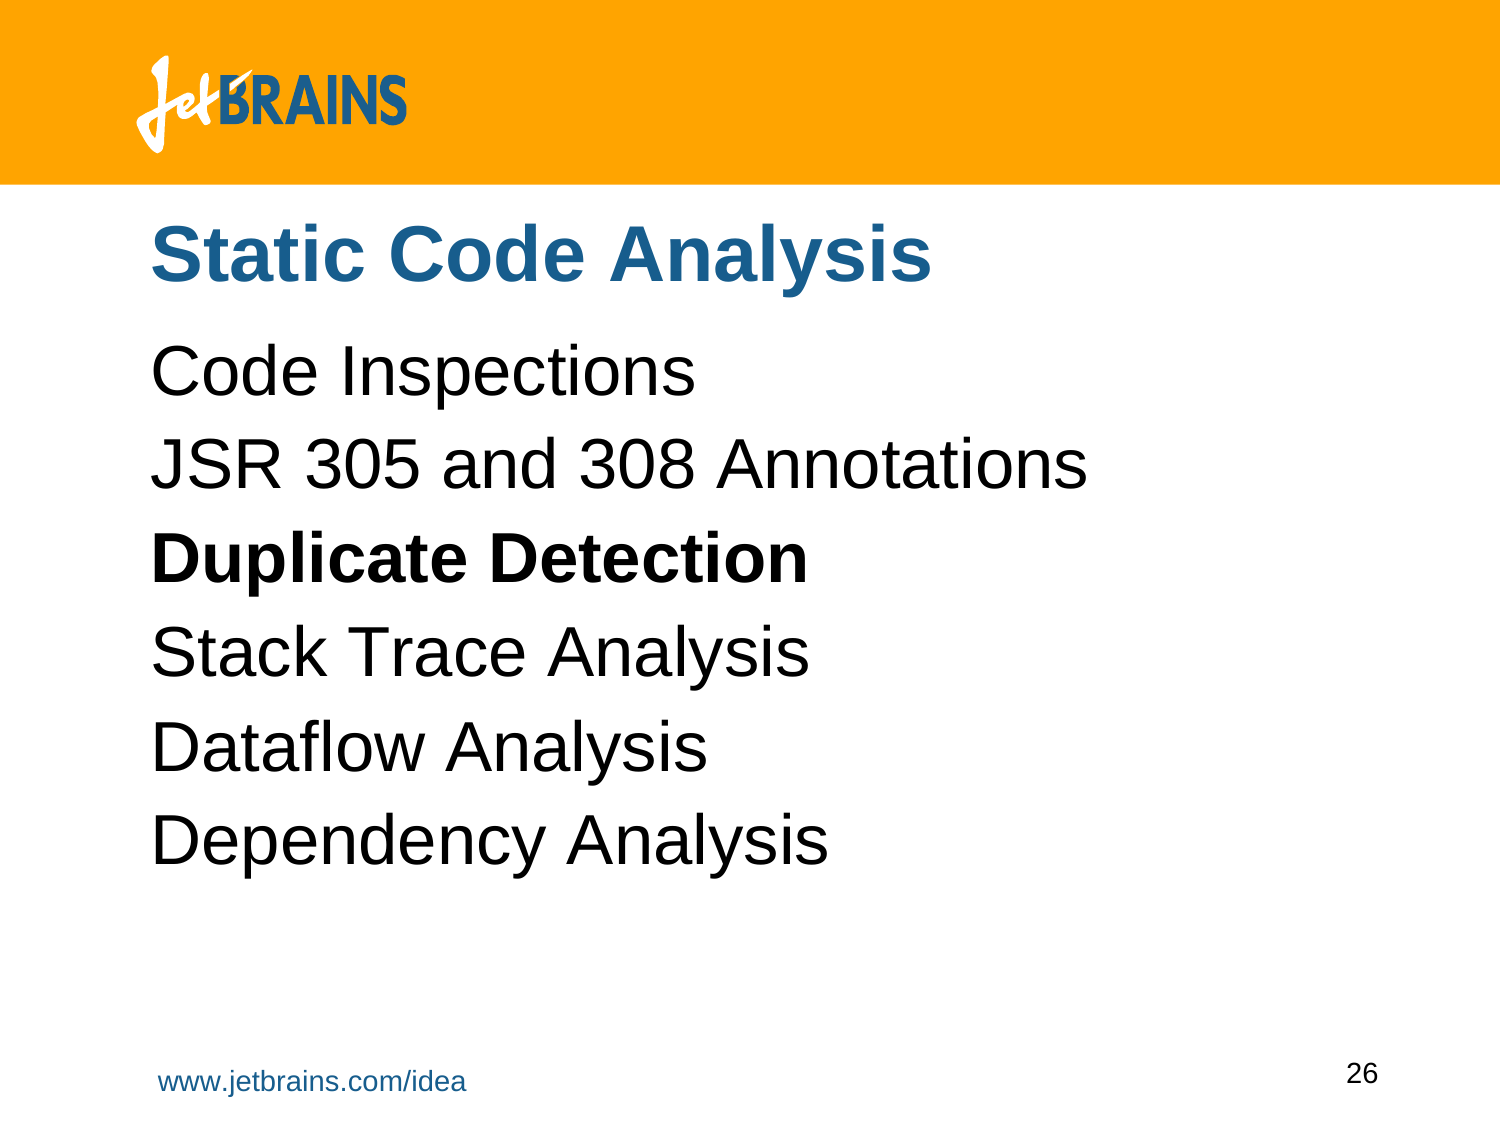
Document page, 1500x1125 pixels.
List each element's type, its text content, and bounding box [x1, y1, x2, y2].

title Static Code Analysis [135, 194, 1377, 305]
list Code Inspections JSR 305 and 308 Annotations Duplicate Detection Stack Trace Analysis Dataflow Analysis Dependency Analysis [135, 326, 1377, 1051]
